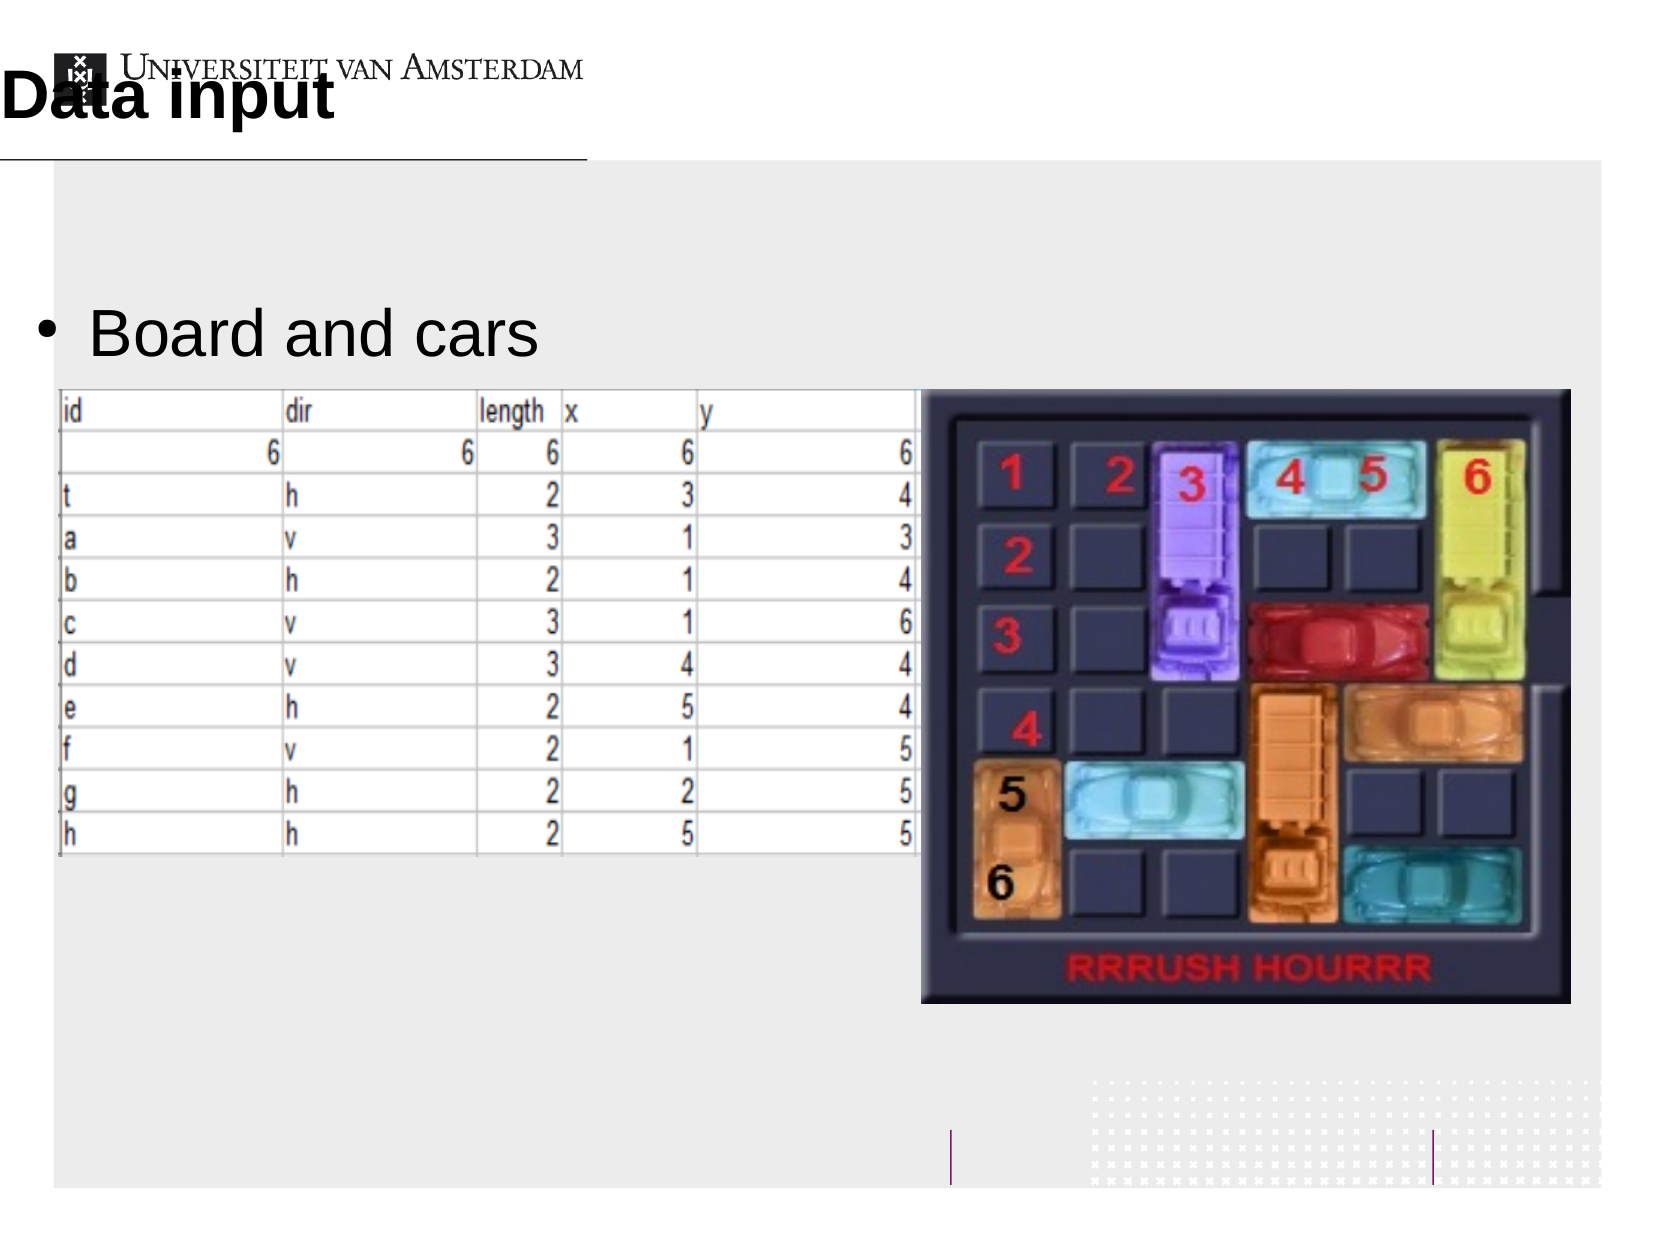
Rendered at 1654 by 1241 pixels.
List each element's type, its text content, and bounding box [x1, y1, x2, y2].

picture [58, 389, 1571, 1004]
title Data input [0, 49, 1489, 257]
list Board and cars [0, 290, 1489, 1109]
